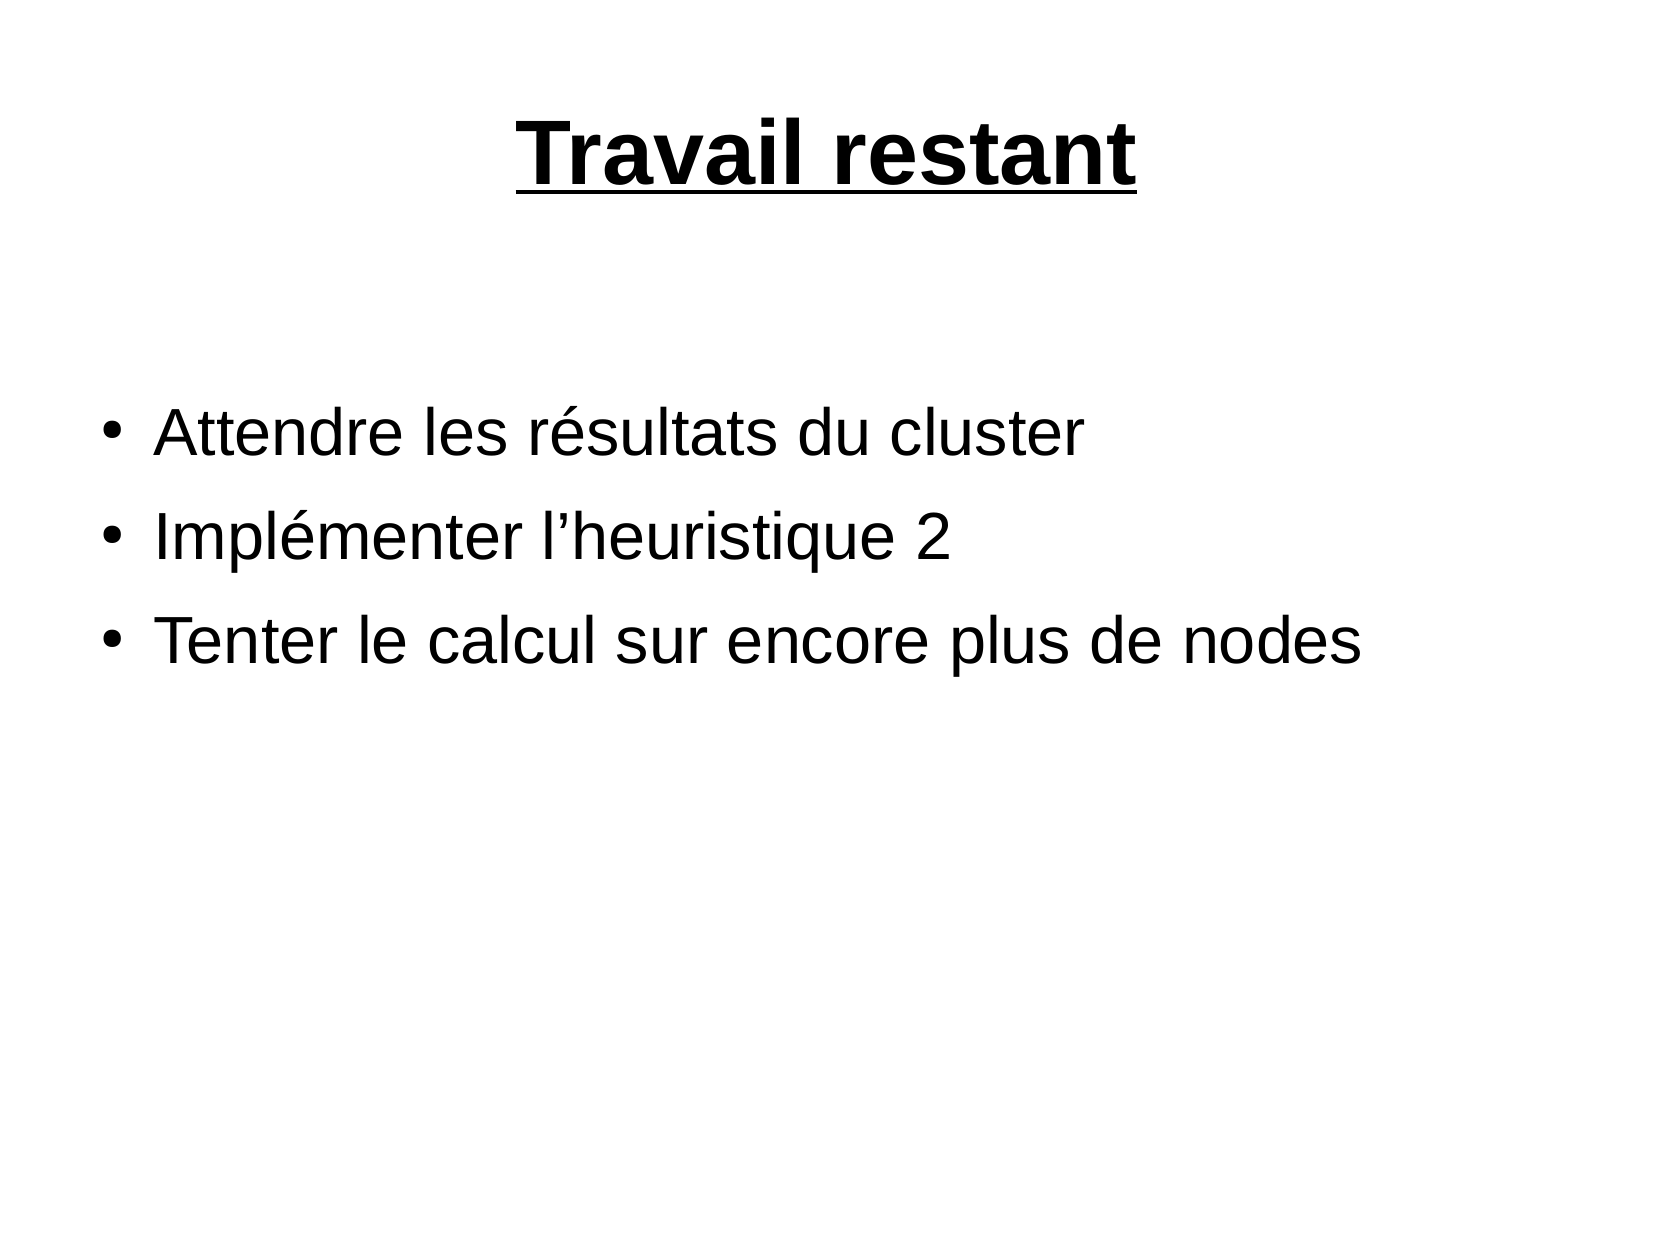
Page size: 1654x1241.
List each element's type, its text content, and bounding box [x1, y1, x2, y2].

list Attendre les résultats du cluster Implémenter l’heuristique 2 Tenter le calcul sur encore plus de nodes [82, 290, 1571, 1141]
title Travail restant [82, 49, 1571, 257]
